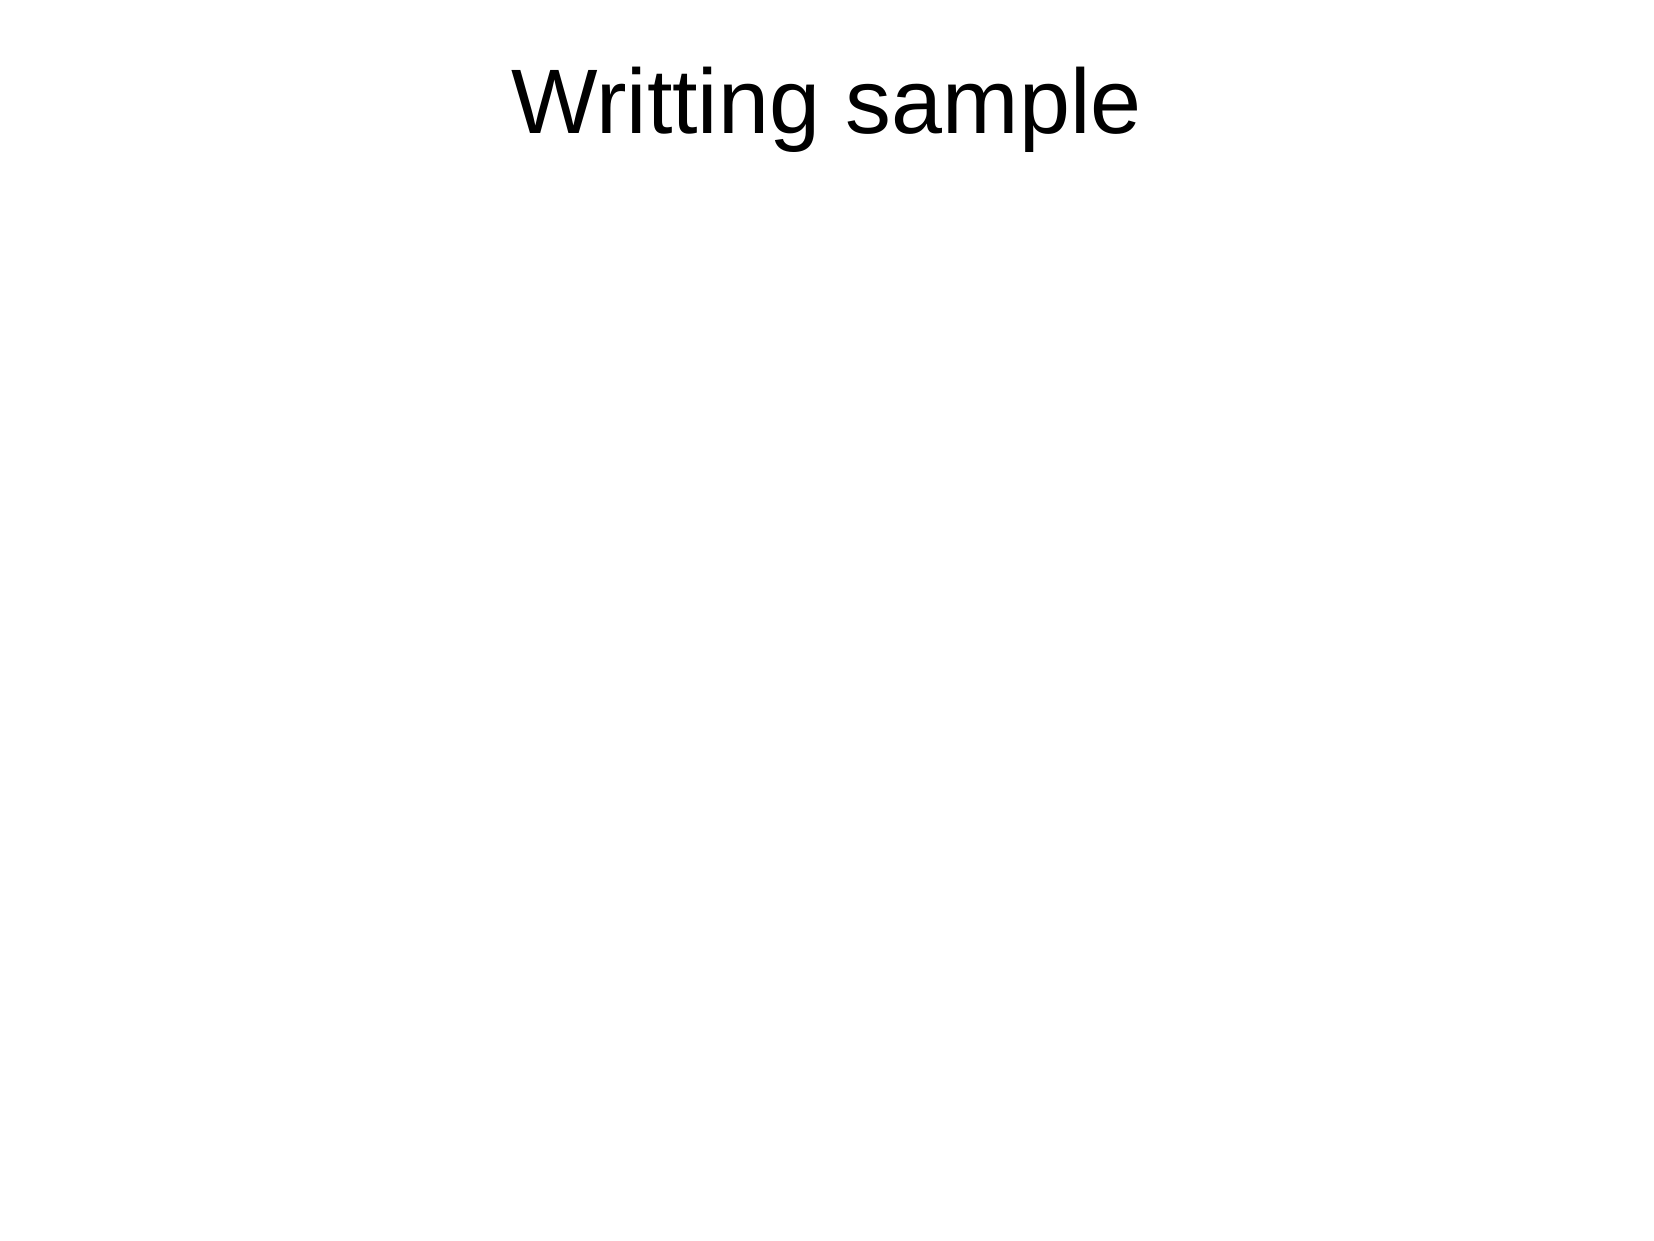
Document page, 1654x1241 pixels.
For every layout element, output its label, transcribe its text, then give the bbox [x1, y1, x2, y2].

title Writting sample [82, 49, 1571, 257]
